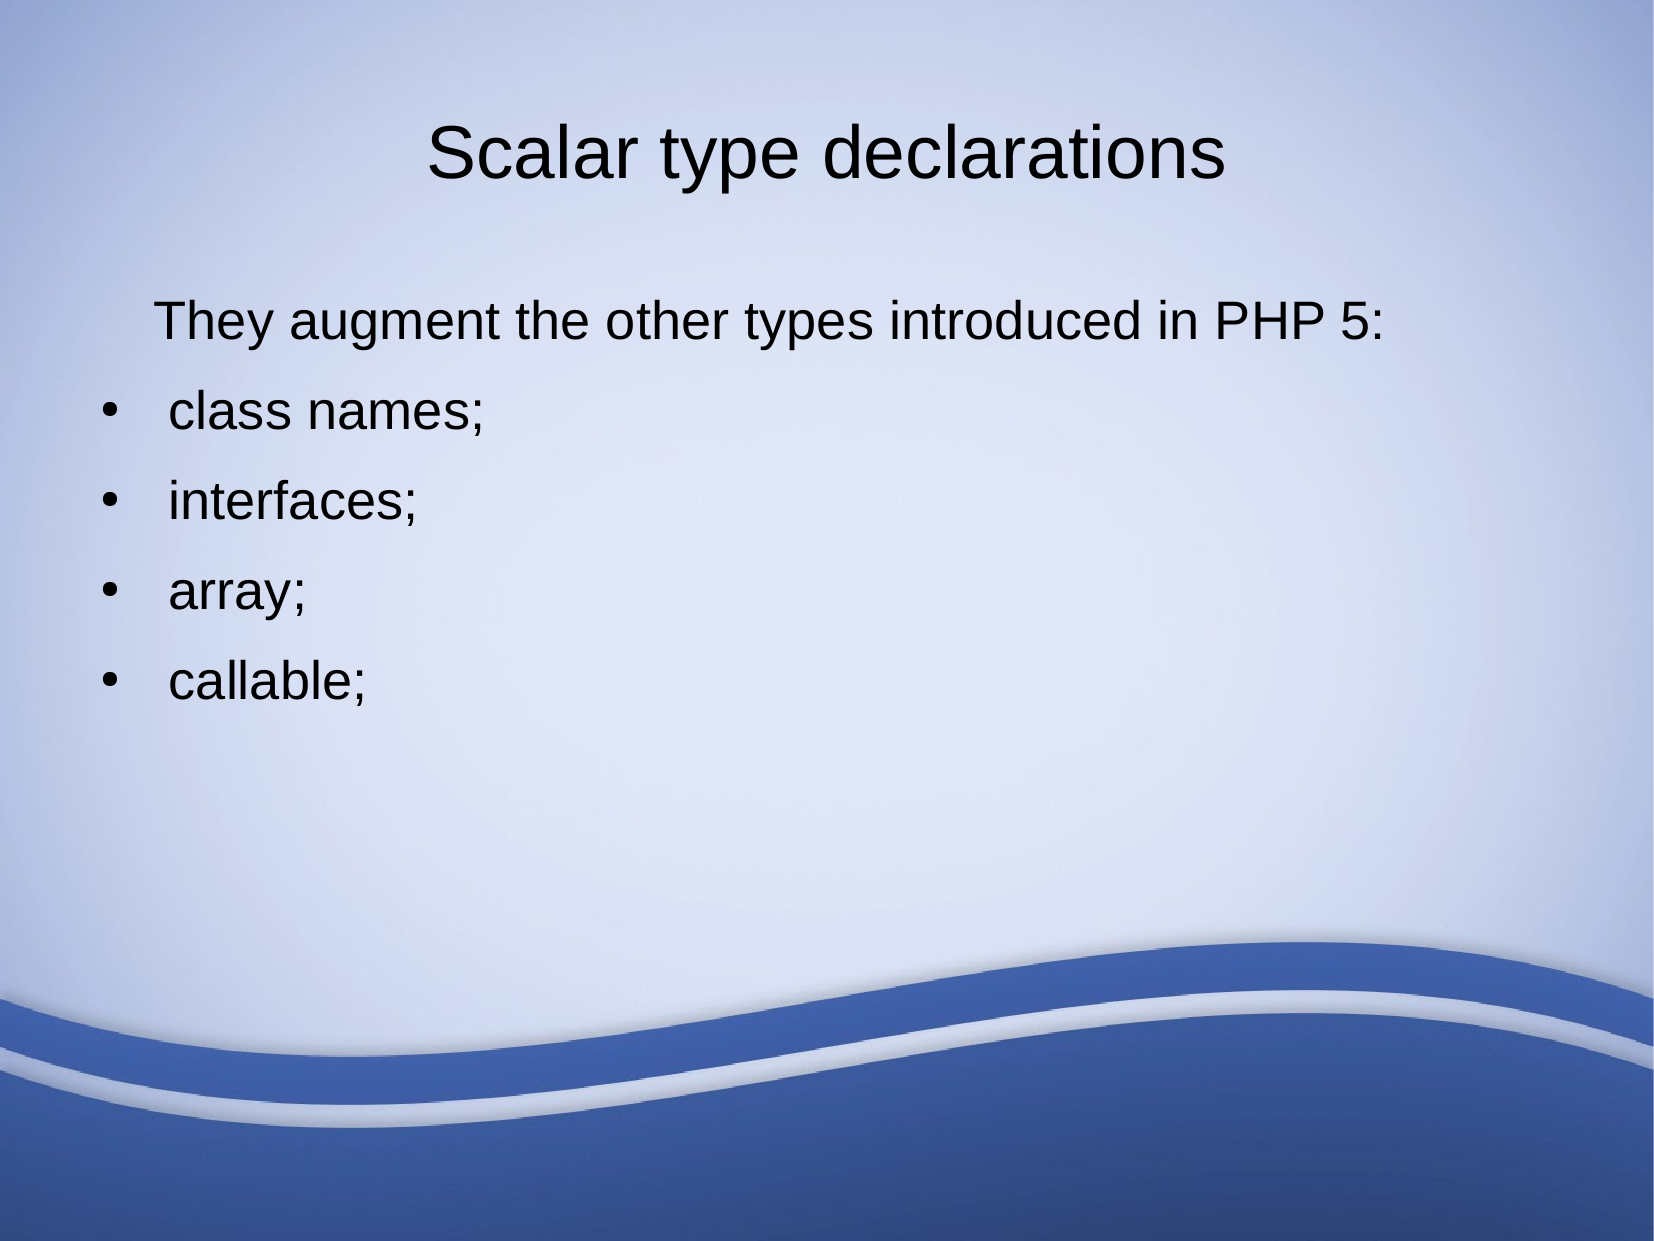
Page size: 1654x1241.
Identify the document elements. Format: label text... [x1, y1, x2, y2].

list They augment the other types introduced in PHP 5: class names; interfaces; array; callable; [82, 290, 1571, 1010]
title Scalar type declarations [82, 49, 1571, 257]
picture [0, 0, 1654, 1241]
